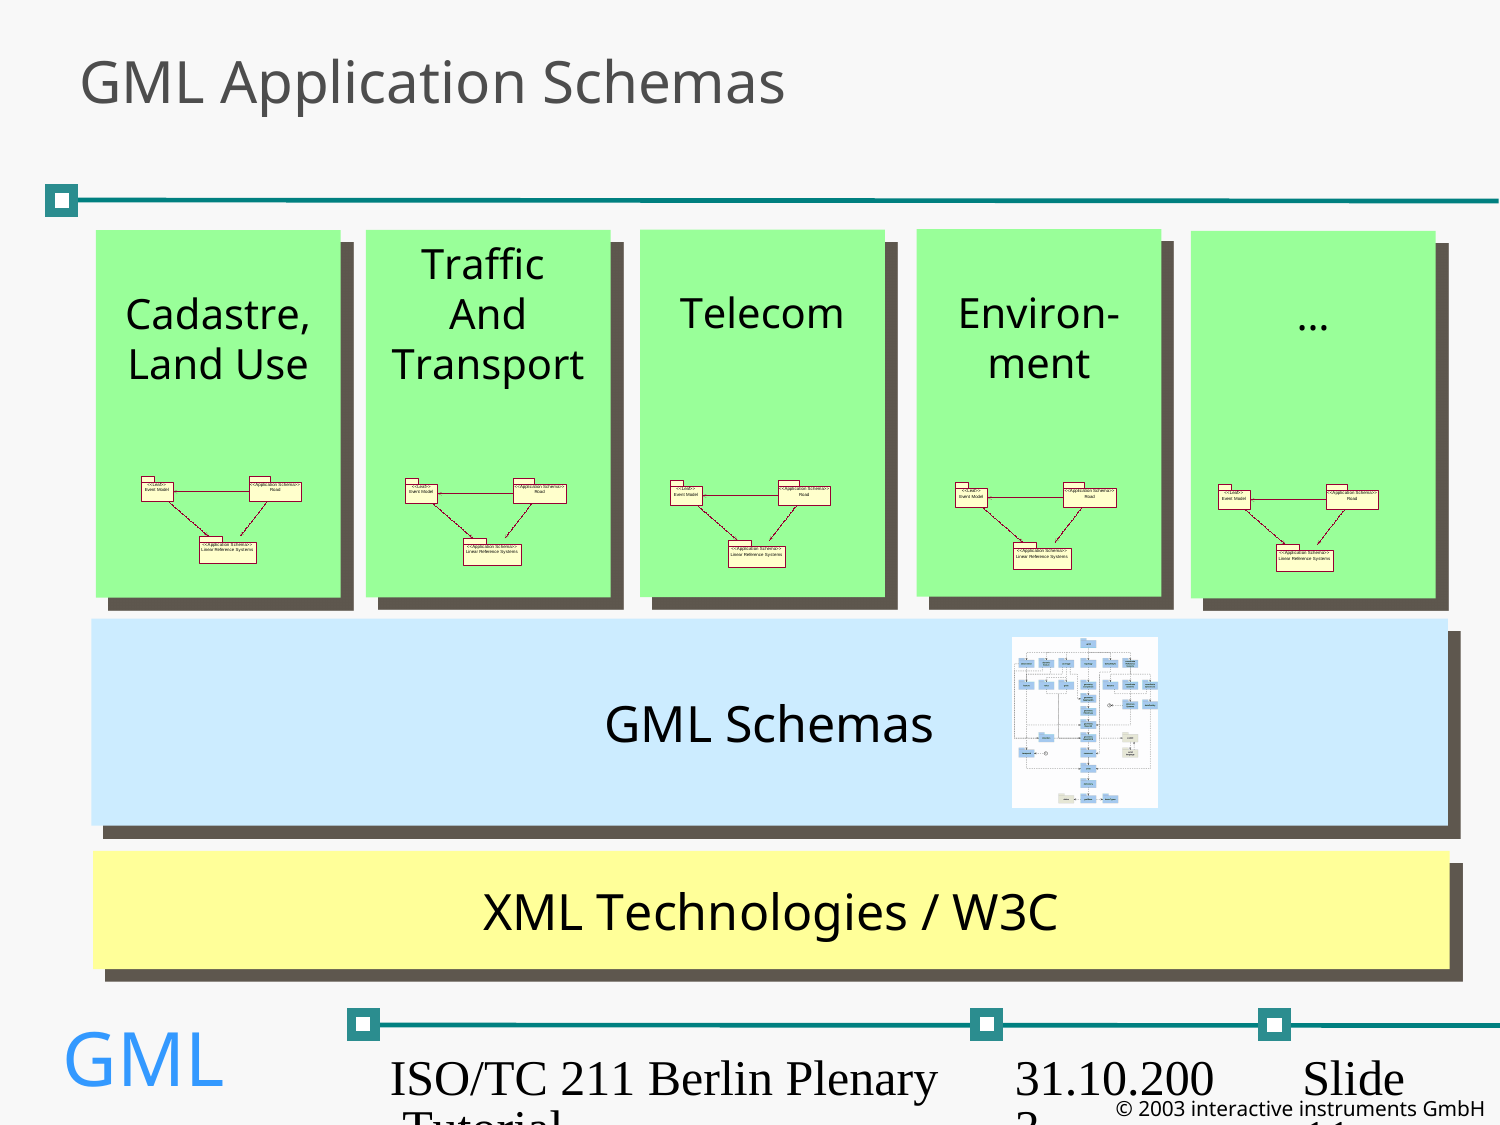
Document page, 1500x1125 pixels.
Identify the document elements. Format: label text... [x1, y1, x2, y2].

text_box Environ- ment [916, 229, 1162, 597]
picture [397, 473, 575, 571]
picture [132, 471, 310, 568]
text_box Cadastre, Land Use [95, 230, 341, 598]
text_box Telecom [640, 229, 885, 598]
picture [1012, 637, 1158, 808]
picture [947, 477, 1125, 575]
text_box Traffic And Transport [365, 229, 611, 598]
picture [1209, 479, 1387, 577]
text_box XML Technologies / W3C [93, 850, 1450, 970]
title GML Application Schemas [64, 37, 1427, 188]
text_box GML Schemas [91, 618, 1448, 826]
text_box … [1190, 230, 1436, 599]
picture [661, 475, 840, 573]
